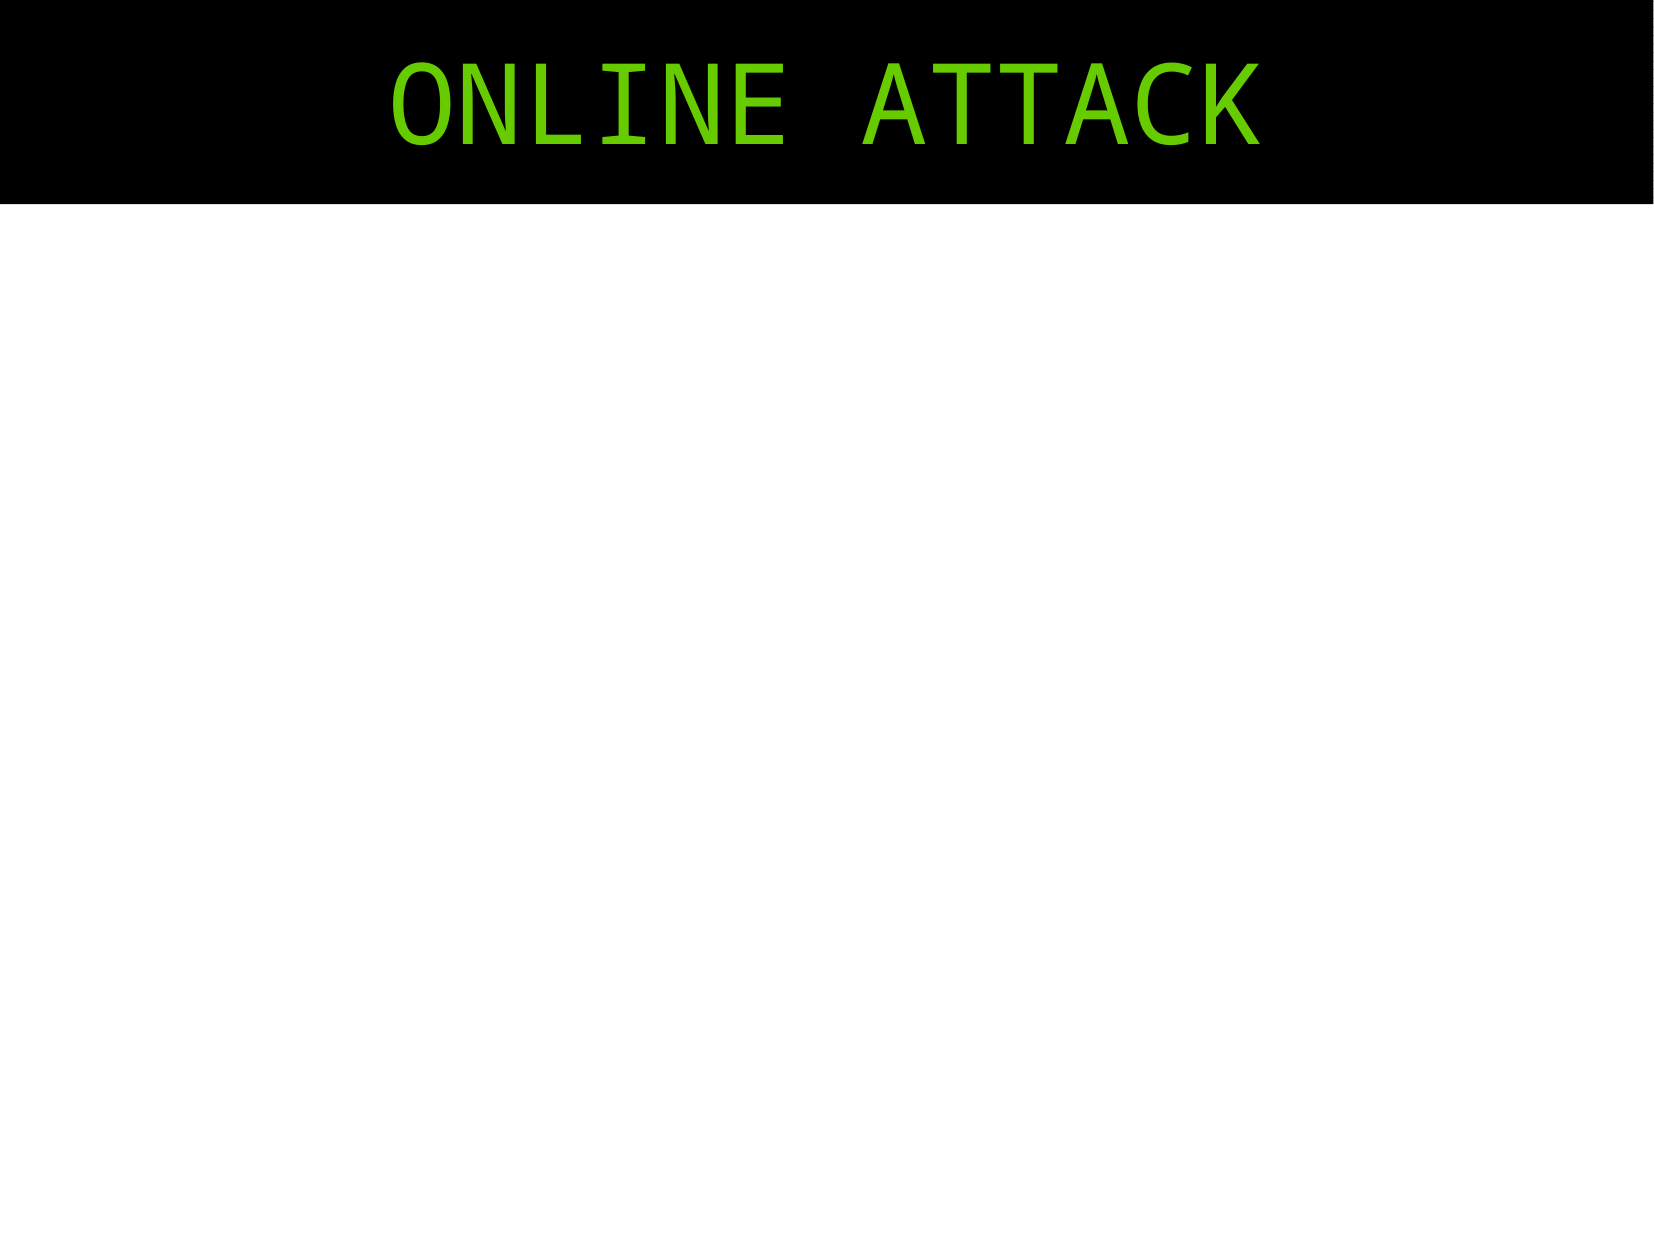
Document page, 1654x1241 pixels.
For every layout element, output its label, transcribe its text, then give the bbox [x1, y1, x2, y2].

title ONLINE ATTACK [0, 0, 1654, 205]
